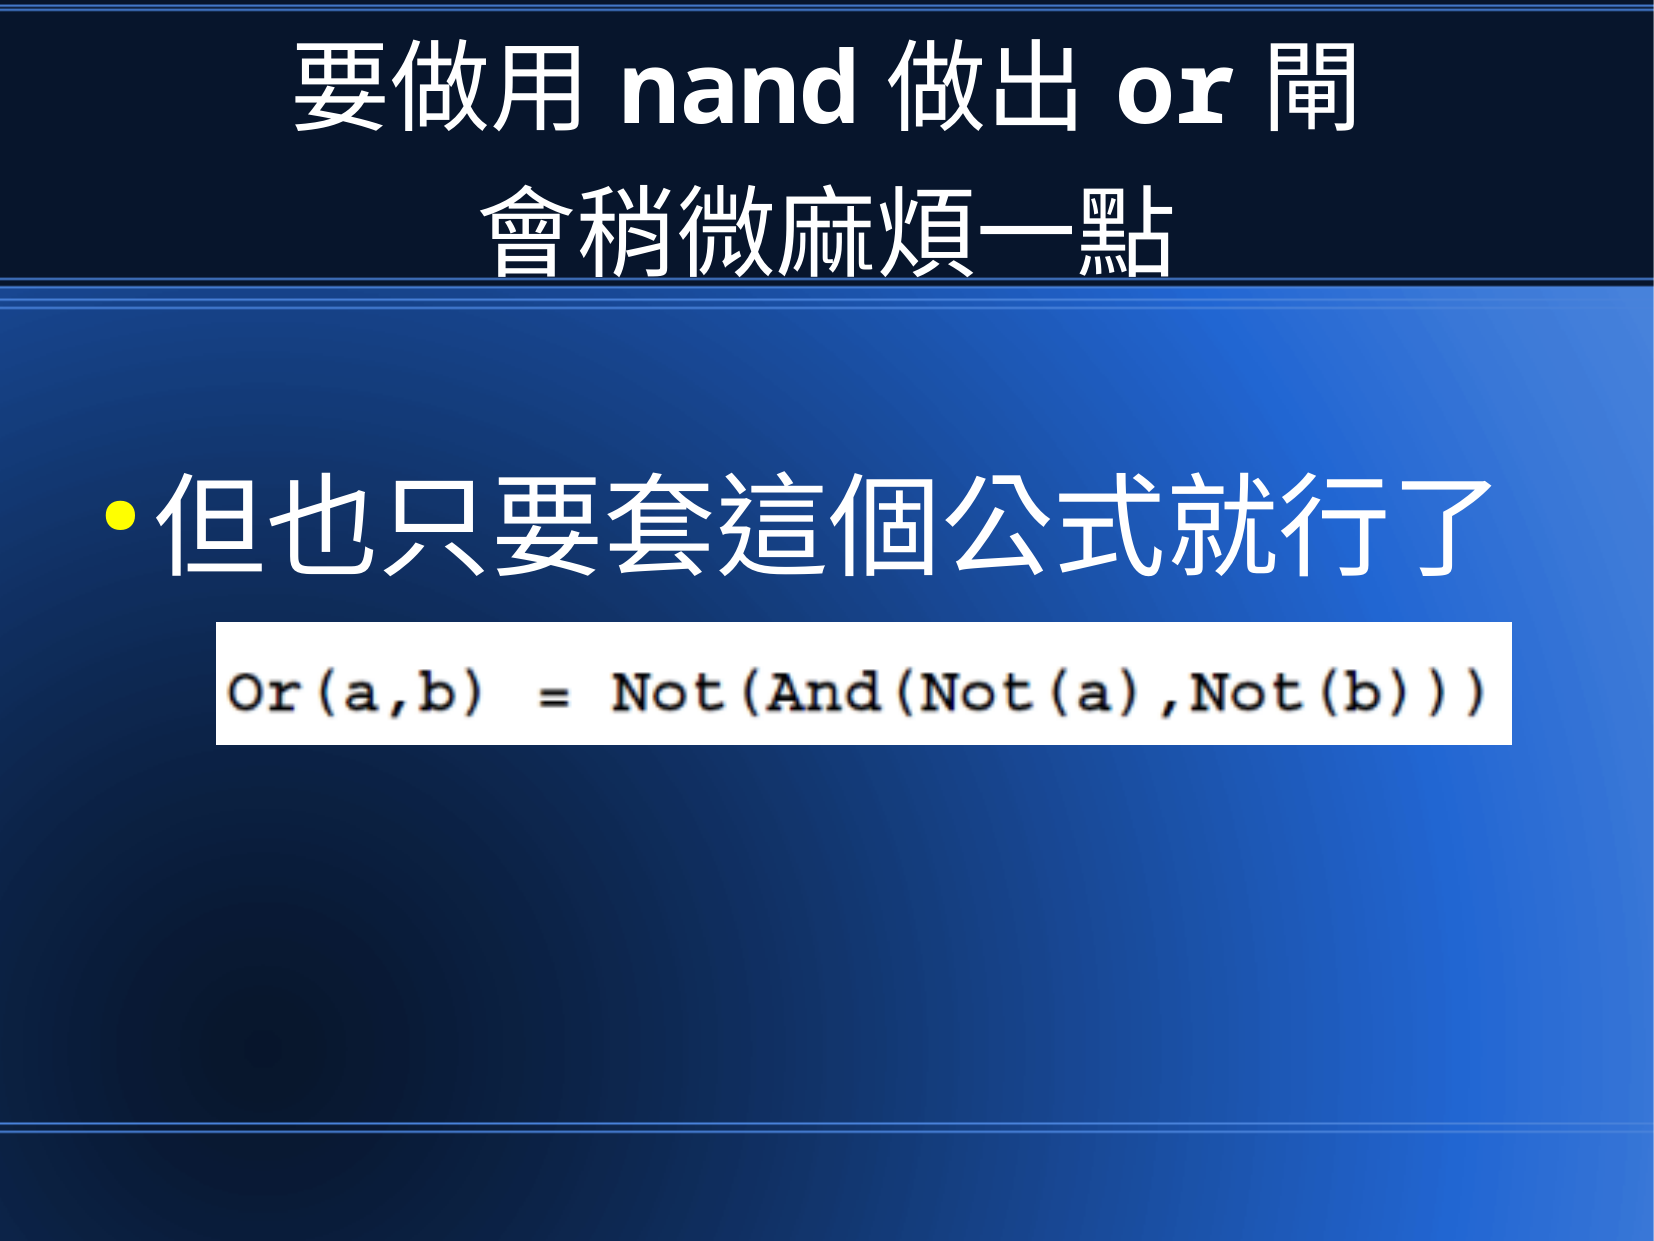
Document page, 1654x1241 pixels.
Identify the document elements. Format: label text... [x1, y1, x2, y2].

list 但也只要套這個公式就行了 [82, 355, 1571, 1241]
picture [216, 622, 1512, 745]
title 要做用nand做出or閘 會稍微麻煩一點 [82, 32, 1571, 273]
picture [0, 0, 1654, 1241]
